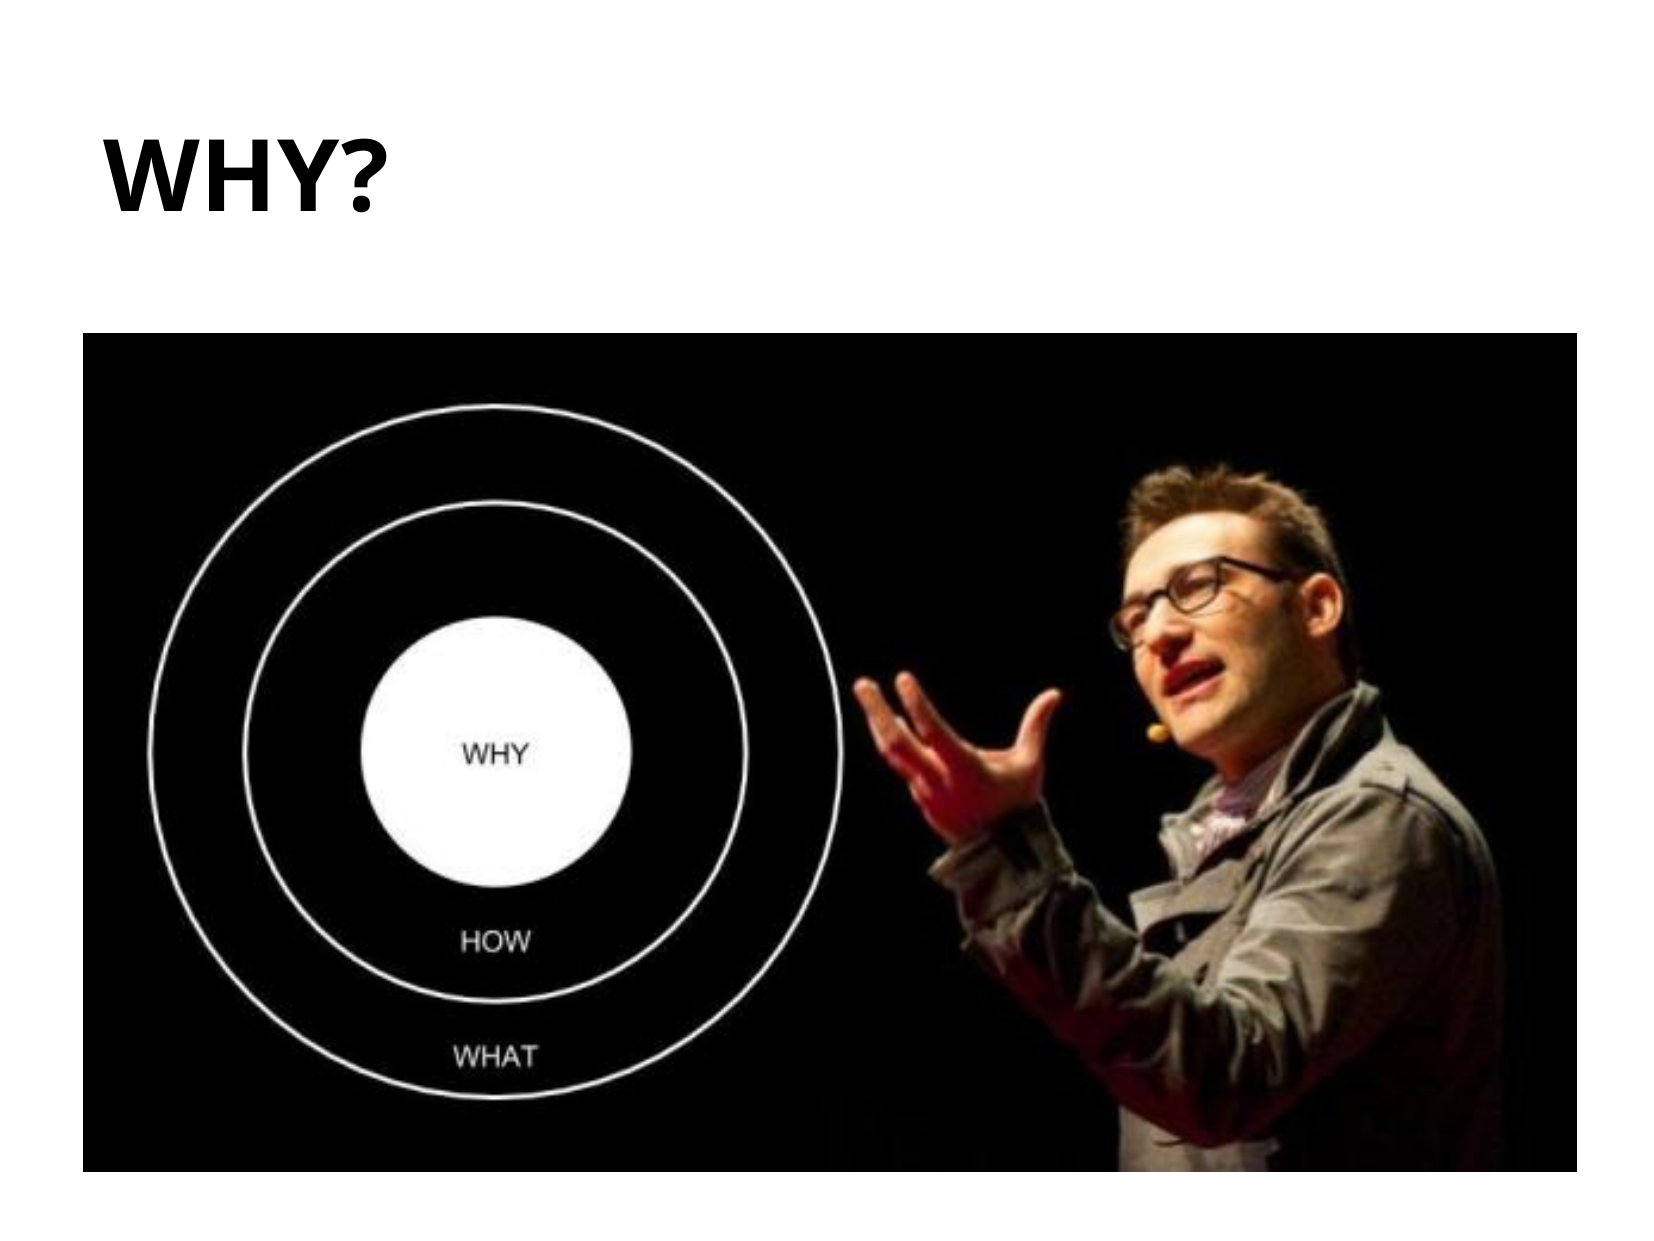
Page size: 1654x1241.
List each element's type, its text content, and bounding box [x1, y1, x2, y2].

text_box WHY? [89, 96, 1342, 307]
picture [83, 333, 1577, 1172]
